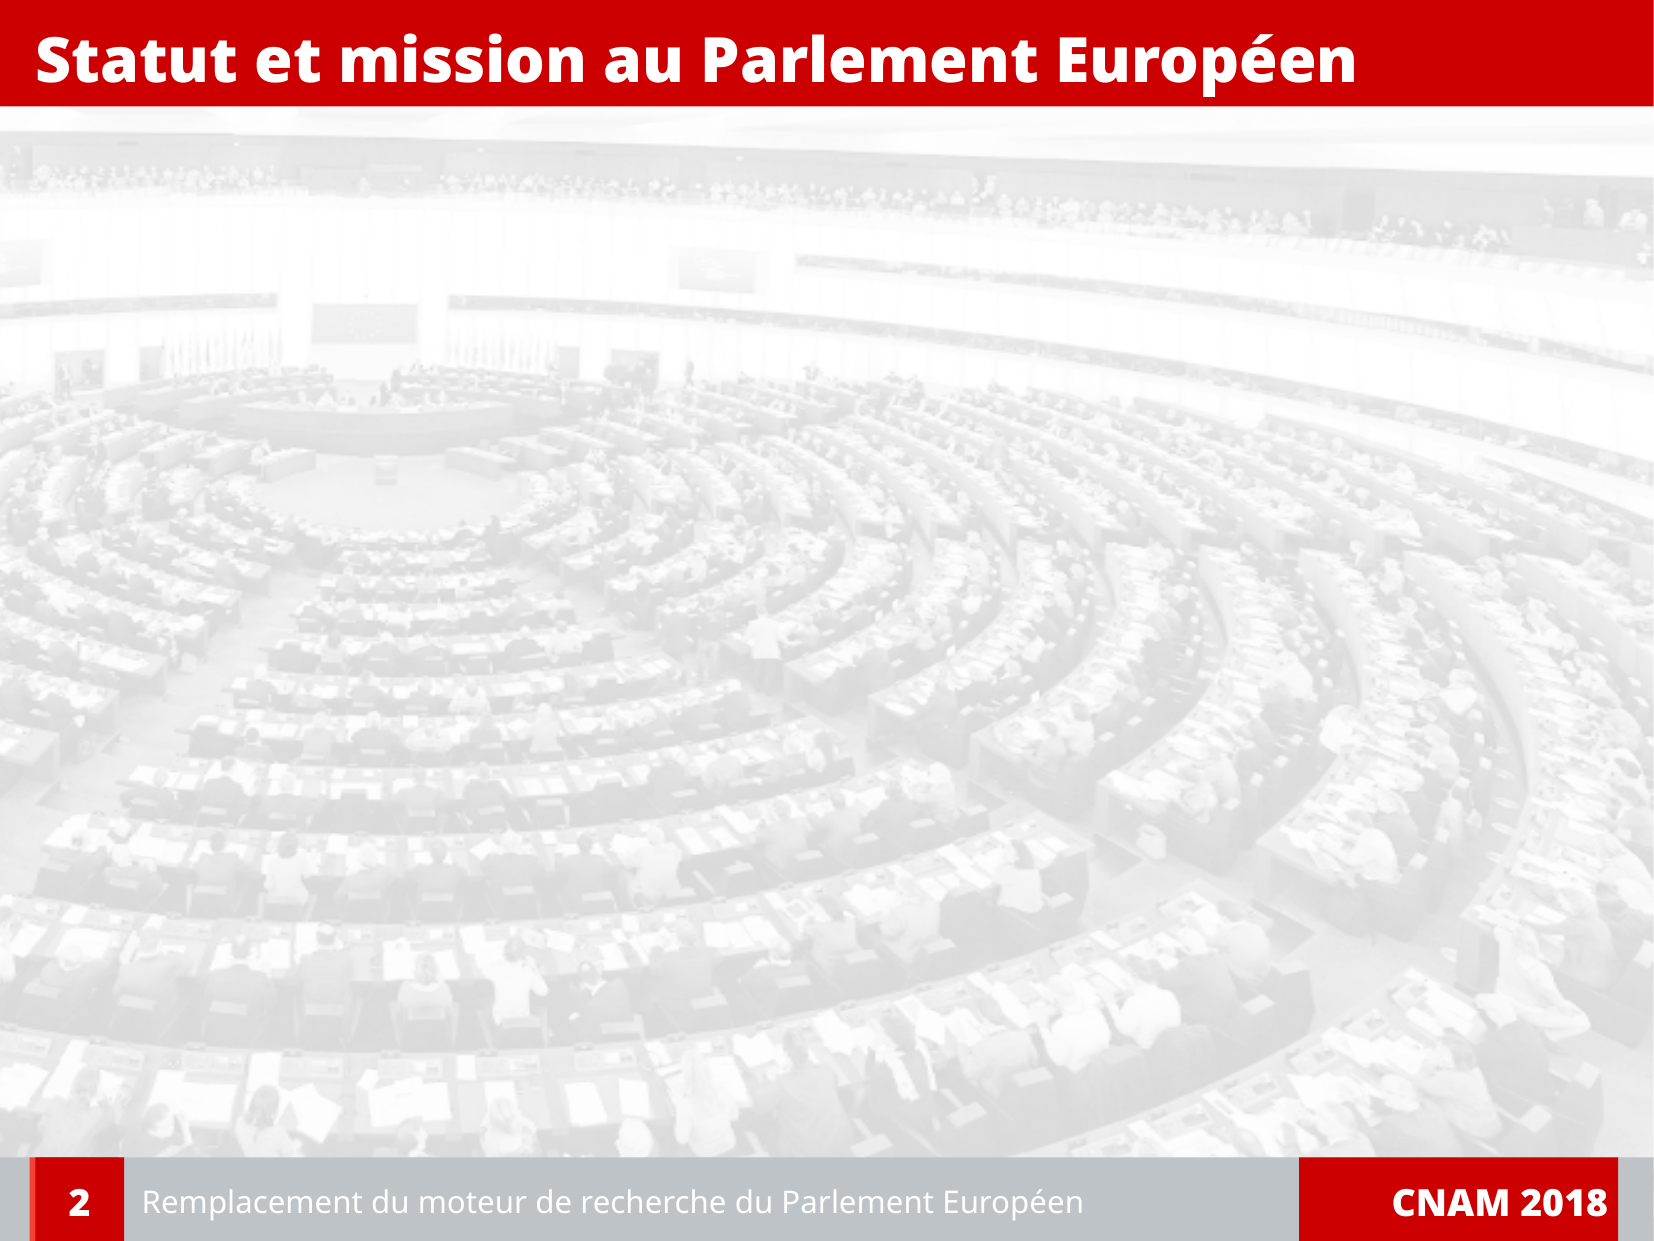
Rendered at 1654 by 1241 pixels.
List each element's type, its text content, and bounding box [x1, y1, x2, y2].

title Statut et mission au Parlement Européen [35, 0, 1571, 101]
picture [0, 107, 1654, 1157]
